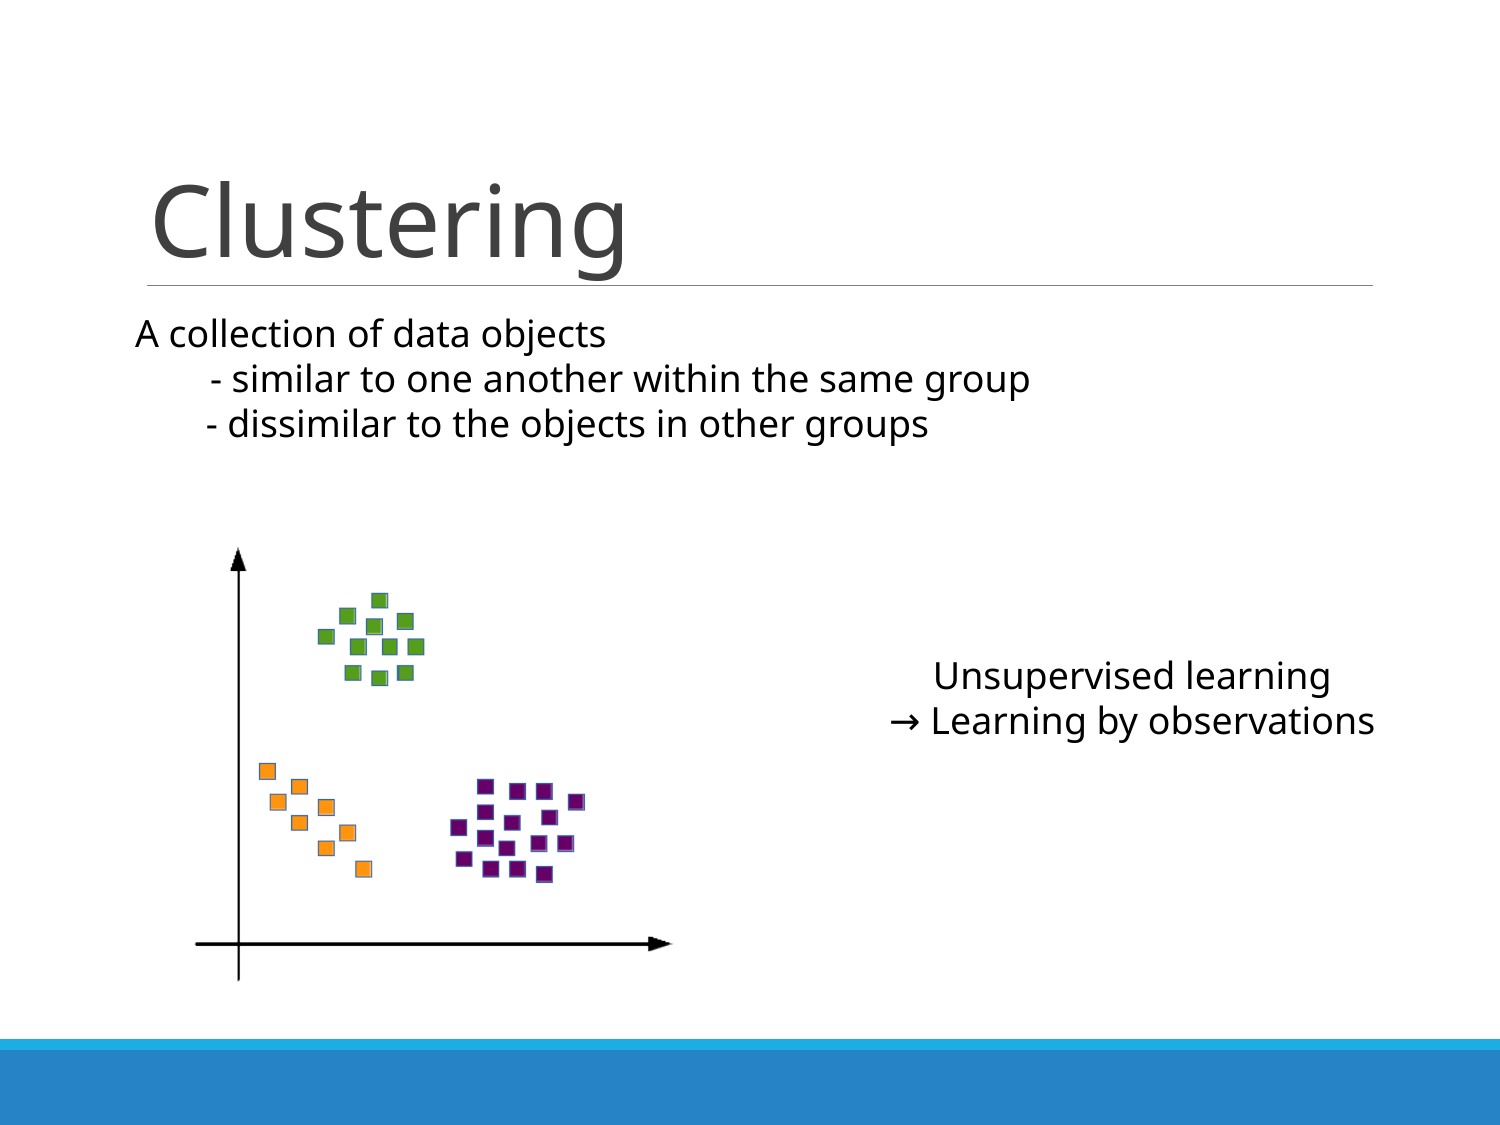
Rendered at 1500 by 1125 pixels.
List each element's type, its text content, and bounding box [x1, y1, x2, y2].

text_box Unsupervised learning → Learning by observations [839, 645, 1425, 931]
text_box Clustering [134, 47, 1373, 285]
picture [89, 479, 885, 1125]
text_box A collection of data objects - similar to one another within the same group - dissimilar to the objects in other groups [134, 302, 1380, 510]
